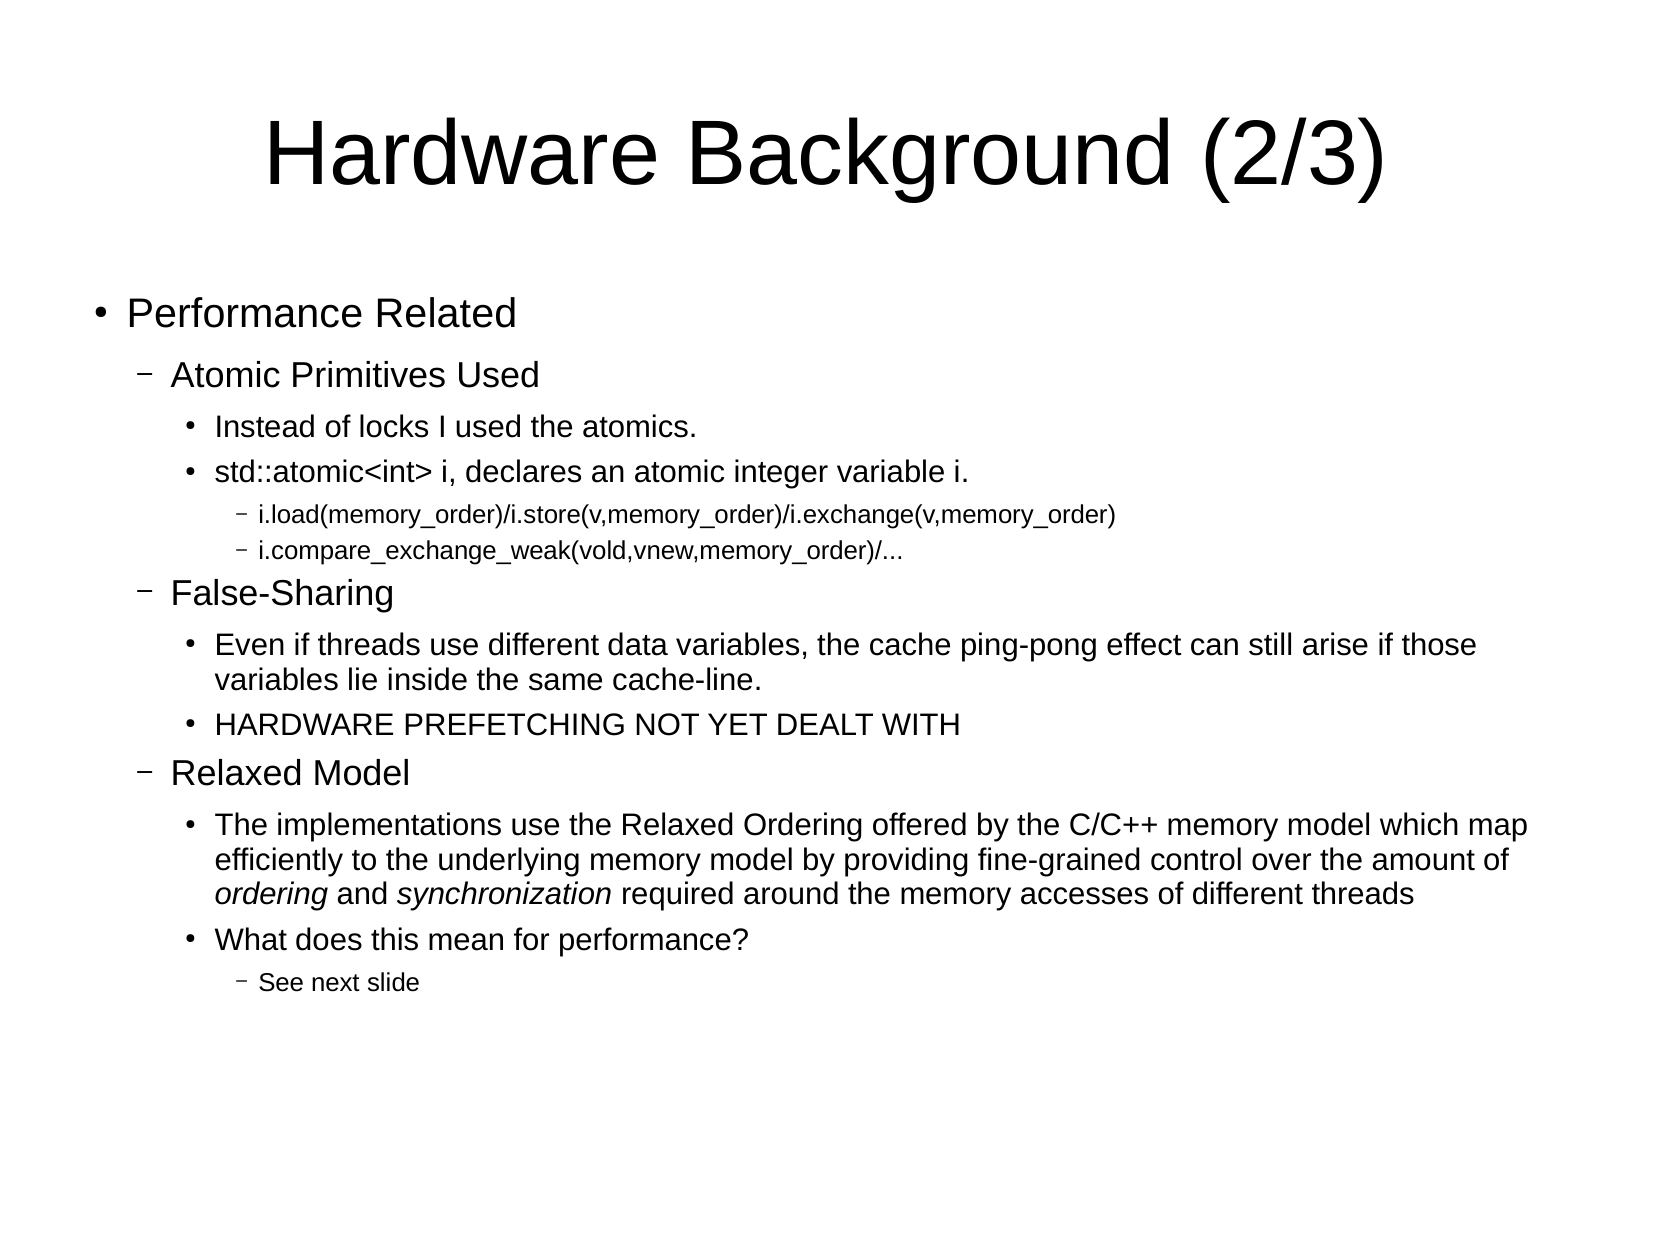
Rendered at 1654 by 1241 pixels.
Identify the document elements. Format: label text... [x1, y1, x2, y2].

title Hardware Background (2/3) [82, 49, 1571, 257]
list Performance Related Atomic Primitives Used Instead of locks I used the atomics. std::atomic<int> i, declares an atomic integer variable i. i.load(memory_order)/i.store(v,memory_order)/i.exchange(v,memory_order) i.compare_exchange_weak(vold,vnew,memory_order)/... False-Sharing Even if threads use different data variables, the cache ping-pong effect can still arise if those variables lie inside the same cache-line. HARDWARE PREFETCHING NOT YET DEALT WITH Relaxed Model The implementations use the Relaxed Ordering offered by the C/C++ memory model which map efficiently to the underlying memory model by providing fine-grained control over the amount of ordering and synchronization required around the memory accesses of different threads What does this mean for performance? See next slide [82, 290, 1571, 1010]
